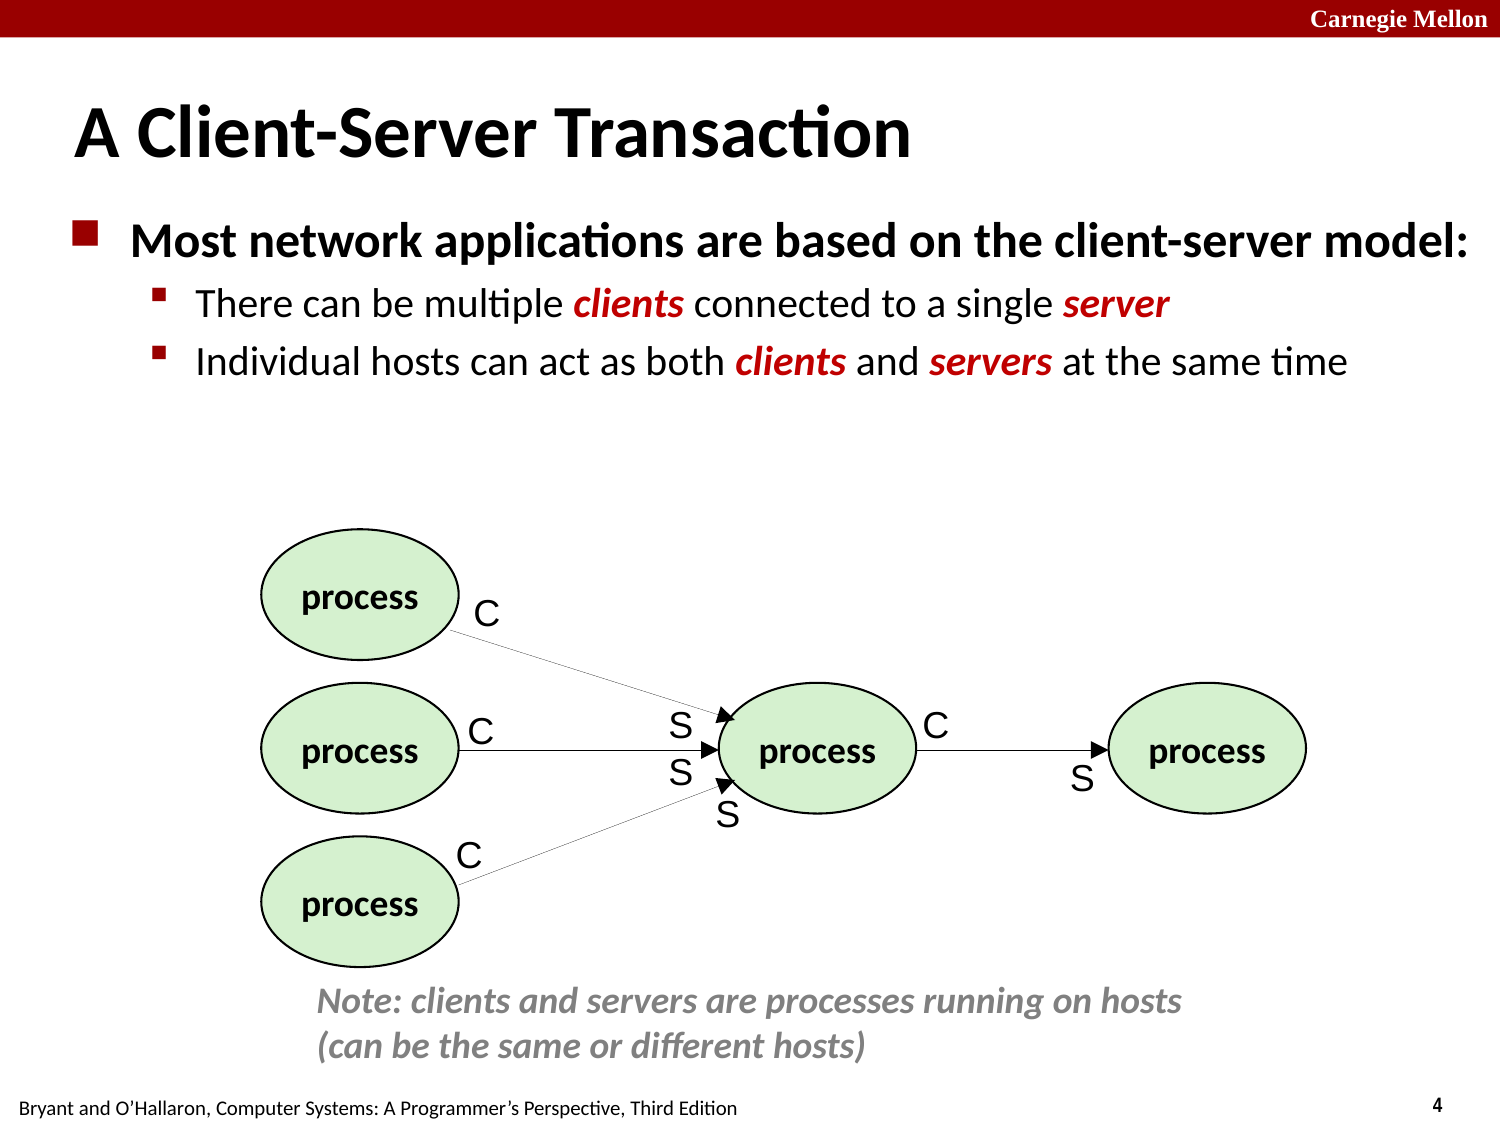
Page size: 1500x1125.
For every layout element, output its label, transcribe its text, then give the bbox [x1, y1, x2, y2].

text_box process [729, 682, 916, 814]
text_box C [458, 585, 534, 642]
text_box Note: clients and servers are processes running on hosts (can be the same or different hosts) [301, 968, 1207, 1074]
text_box process [1108, 682, 1307, 814]
text_box process [261, 682, 457, 814]
text_box process [261, 529, 458, 661]
text_box S [700, 785, 776, 843]
text_box S [653, 755, 729, 802]
text_box S [653, 697, 729, 755]
text_box C [907, 697, 983, 755]
text_box C [452, 703, 528, 760]
text_box process [261, 836, 459, 968]
list Most network applications are based on the client-server model: There can be multiple clients connected to a single server Individual hosts can act as both clients and servers at the same time [58, 200, 1486, 538]
text_box S [1055, 750, 1131, 808]
text_box C [440, 827, 516, 884]
title A Client-Server Transaction [59, 80, 1234, 175]
